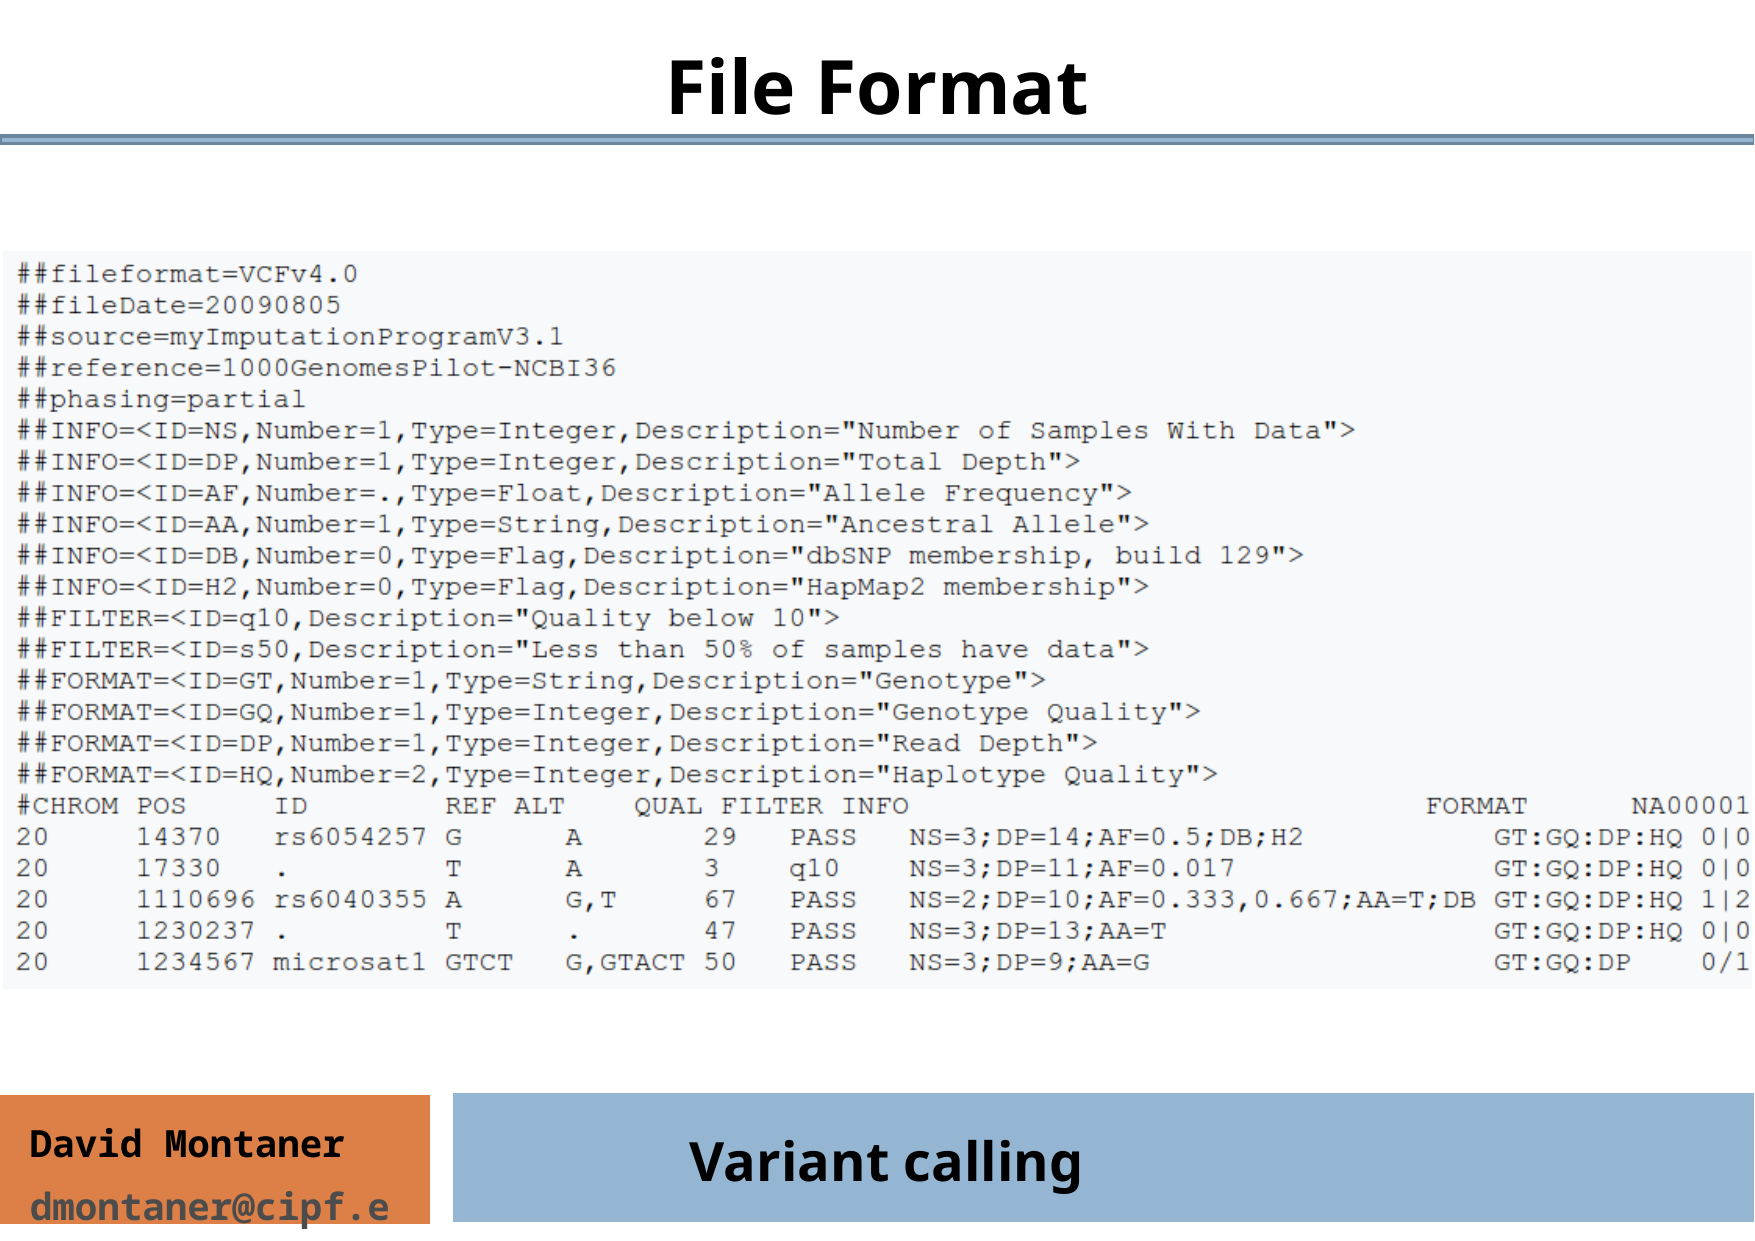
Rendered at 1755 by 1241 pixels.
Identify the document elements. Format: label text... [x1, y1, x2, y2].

text_box Variant calling [675, 1116, 1726, 1194]
text_box David Montaner dmontaner@cipf.es [15, 1110, 406, 1213]
text_box File Format [67, 27, 1688, 129]
text_box [0, 136, 1754, 144]
picture [3, 251, 1752, 989]
